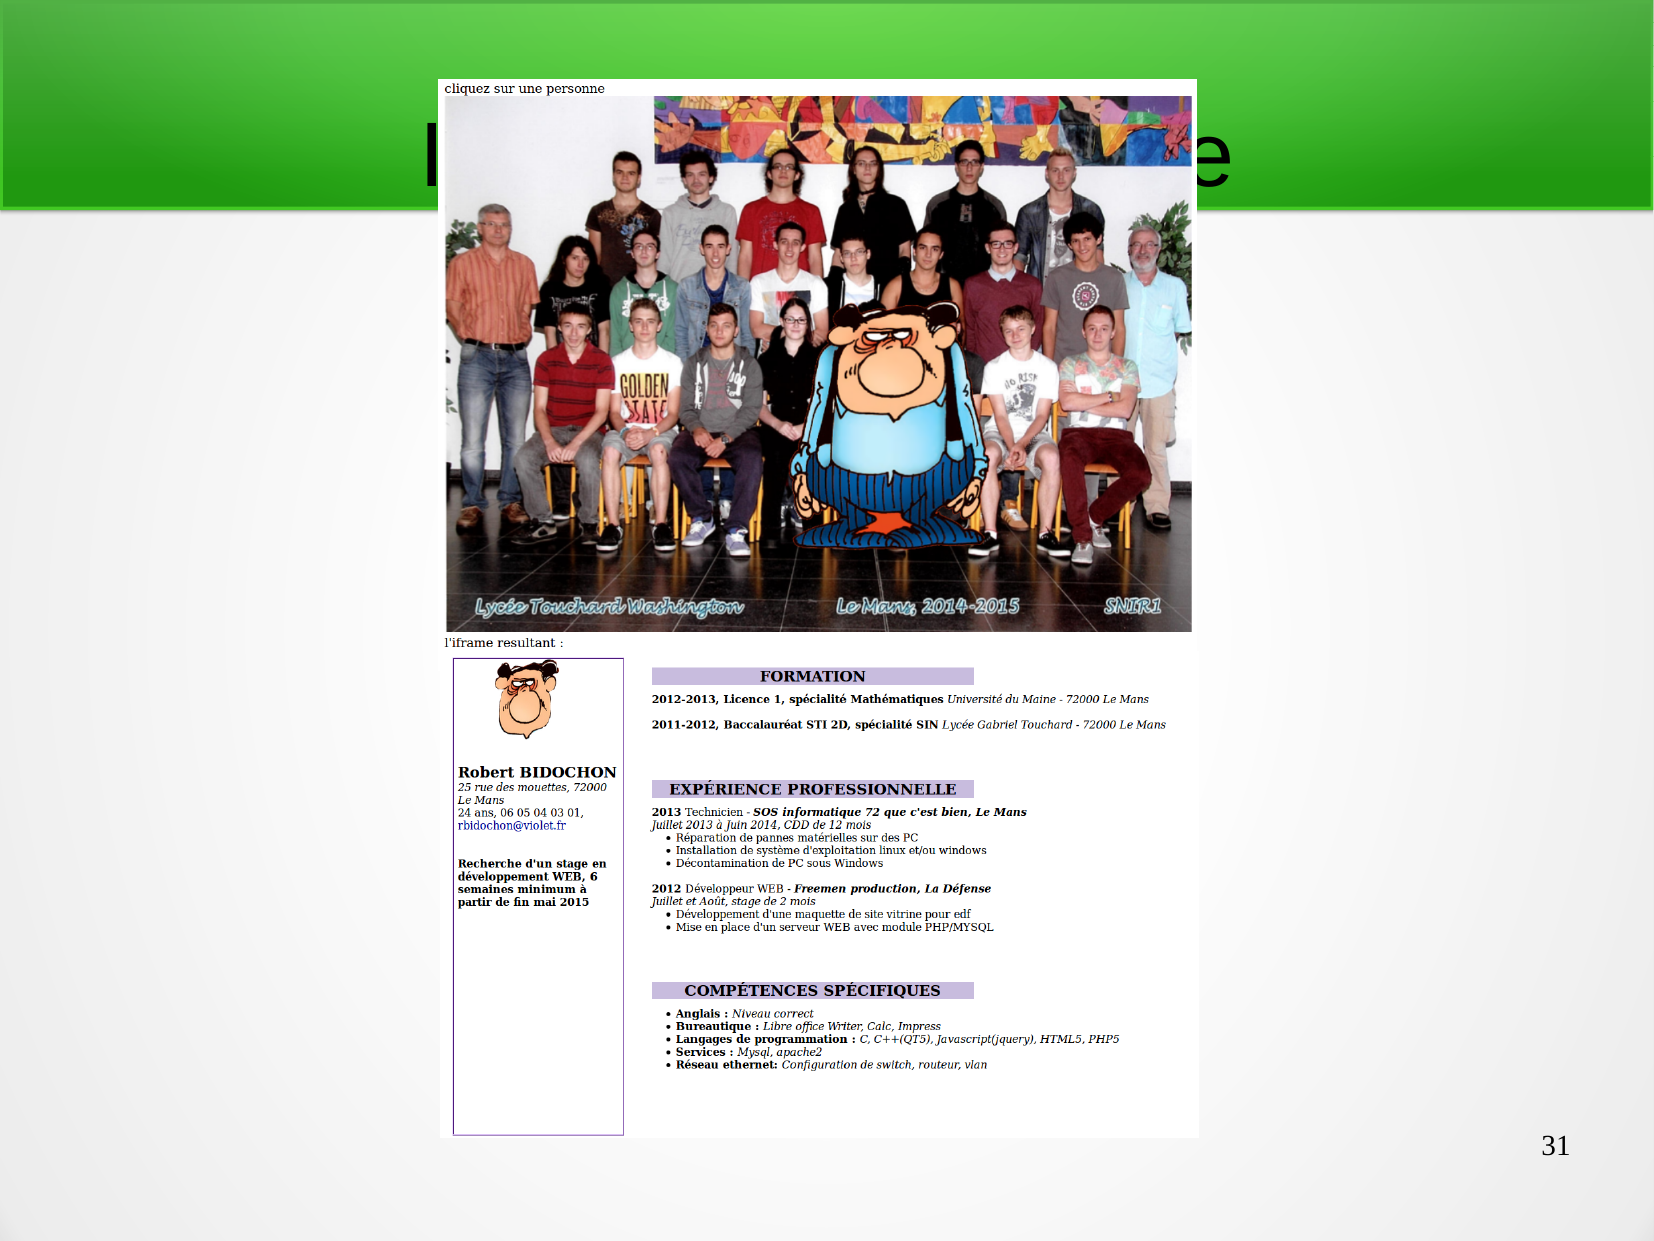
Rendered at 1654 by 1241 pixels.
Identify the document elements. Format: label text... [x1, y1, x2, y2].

picture [438, 79, 1199, 1138]
title Imagemap et iframe [1197, 99, 1534, 314]
title Imagemap et iframe [121, 99, 438, 314]
